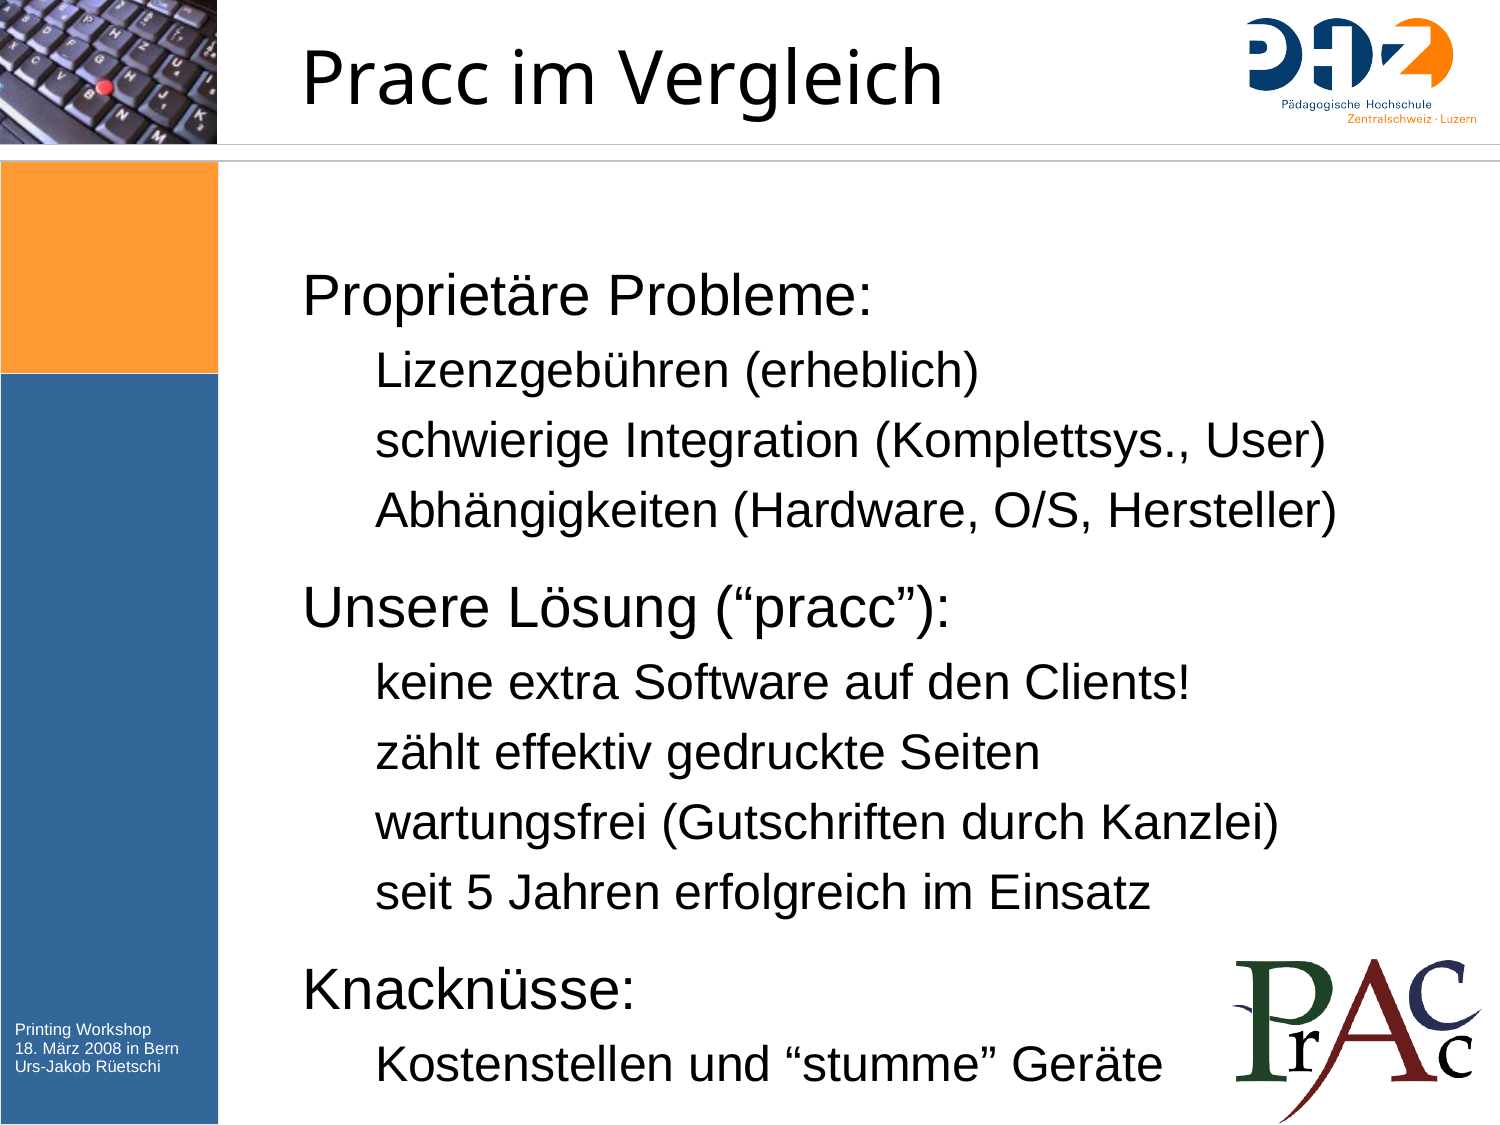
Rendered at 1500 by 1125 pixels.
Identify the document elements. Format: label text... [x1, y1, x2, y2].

title Pracc im Vergleich [300, 0, 1426, 150]
picture [1212, 931, 1500, 1124]
list Proprietäre Probleme: Lizenzgebühren (erheblich) schwierige Integration (Komplettsys., User) Abhängigkeiten (Hardware, O/S, Hersteller) Unsere Lösung (“pracc”): keine extra Software auf den Clients! zählt effektiv gedruckte Seiten wartungsfrei (Gutschriften durch Kanzlei) seit 5 Jahren erfolgreich im Einsatz Knacknüsse: Kostenstellen und “stumme” Geräte [300, 262, 1426, 1092]
picture [1426, 18, 1476, 123]
picture [0, 0, 217, 144]
